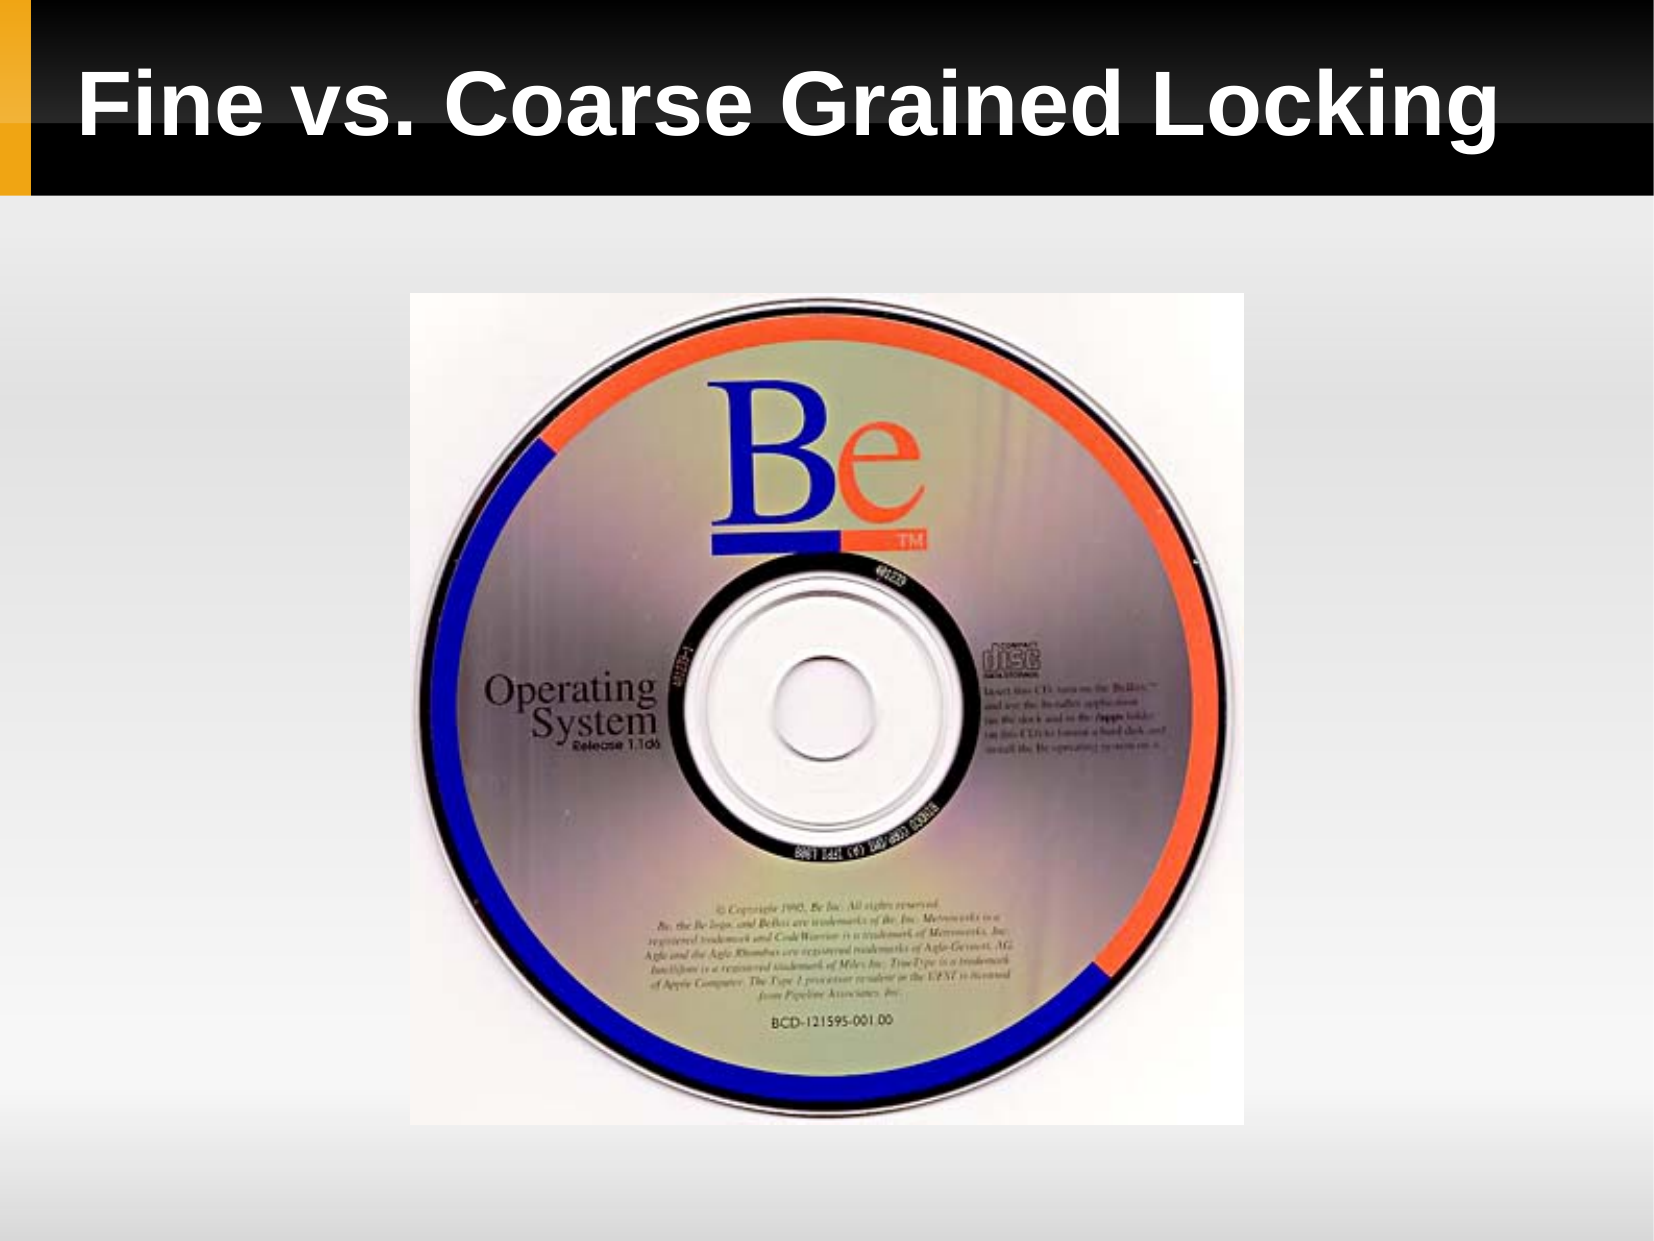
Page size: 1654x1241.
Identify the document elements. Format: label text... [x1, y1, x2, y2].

title Fine vs. Coarse Grained Locking [76, 0, 1565, 208]
picture [0, 0, 1654, 1241]
